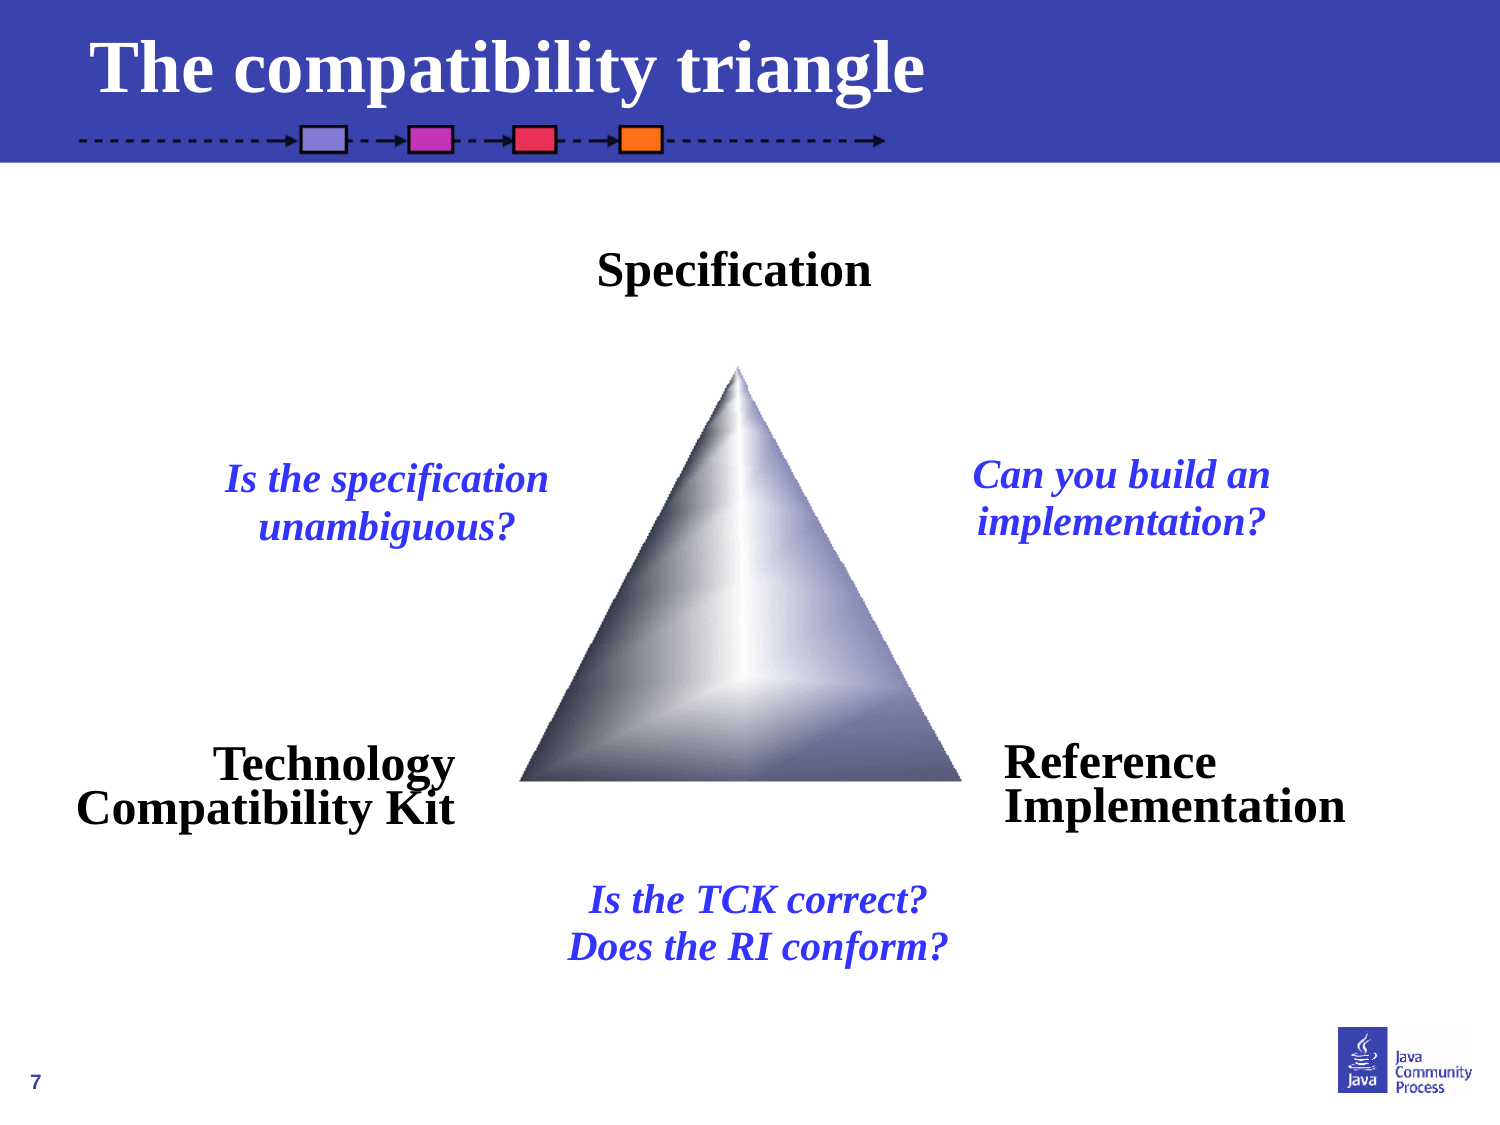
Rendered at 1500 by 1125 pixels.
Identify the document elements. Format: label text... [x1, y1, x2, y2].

picture [457, 304, 1043, 821]
text_box Reference Implementation [987, 725, 1500, 854]
picture [70, 125, 897, 156]
text_box Technology Compatibility Kit [59, 727, 545, 856]
list Specification [520, 233, 1049, 373]
picture [1337, 1026, 1472, 1093]
text_box Can you build an implementation? [900, 442, 1345, 564]
text_box Is the specification unambiguous? [165, 446, 610, 569]
text_box Is the TCK correct? Does the RI conform? [464, 867, 1053, 990]
title The compatibility triangle [75, 0, 1335, 135]
